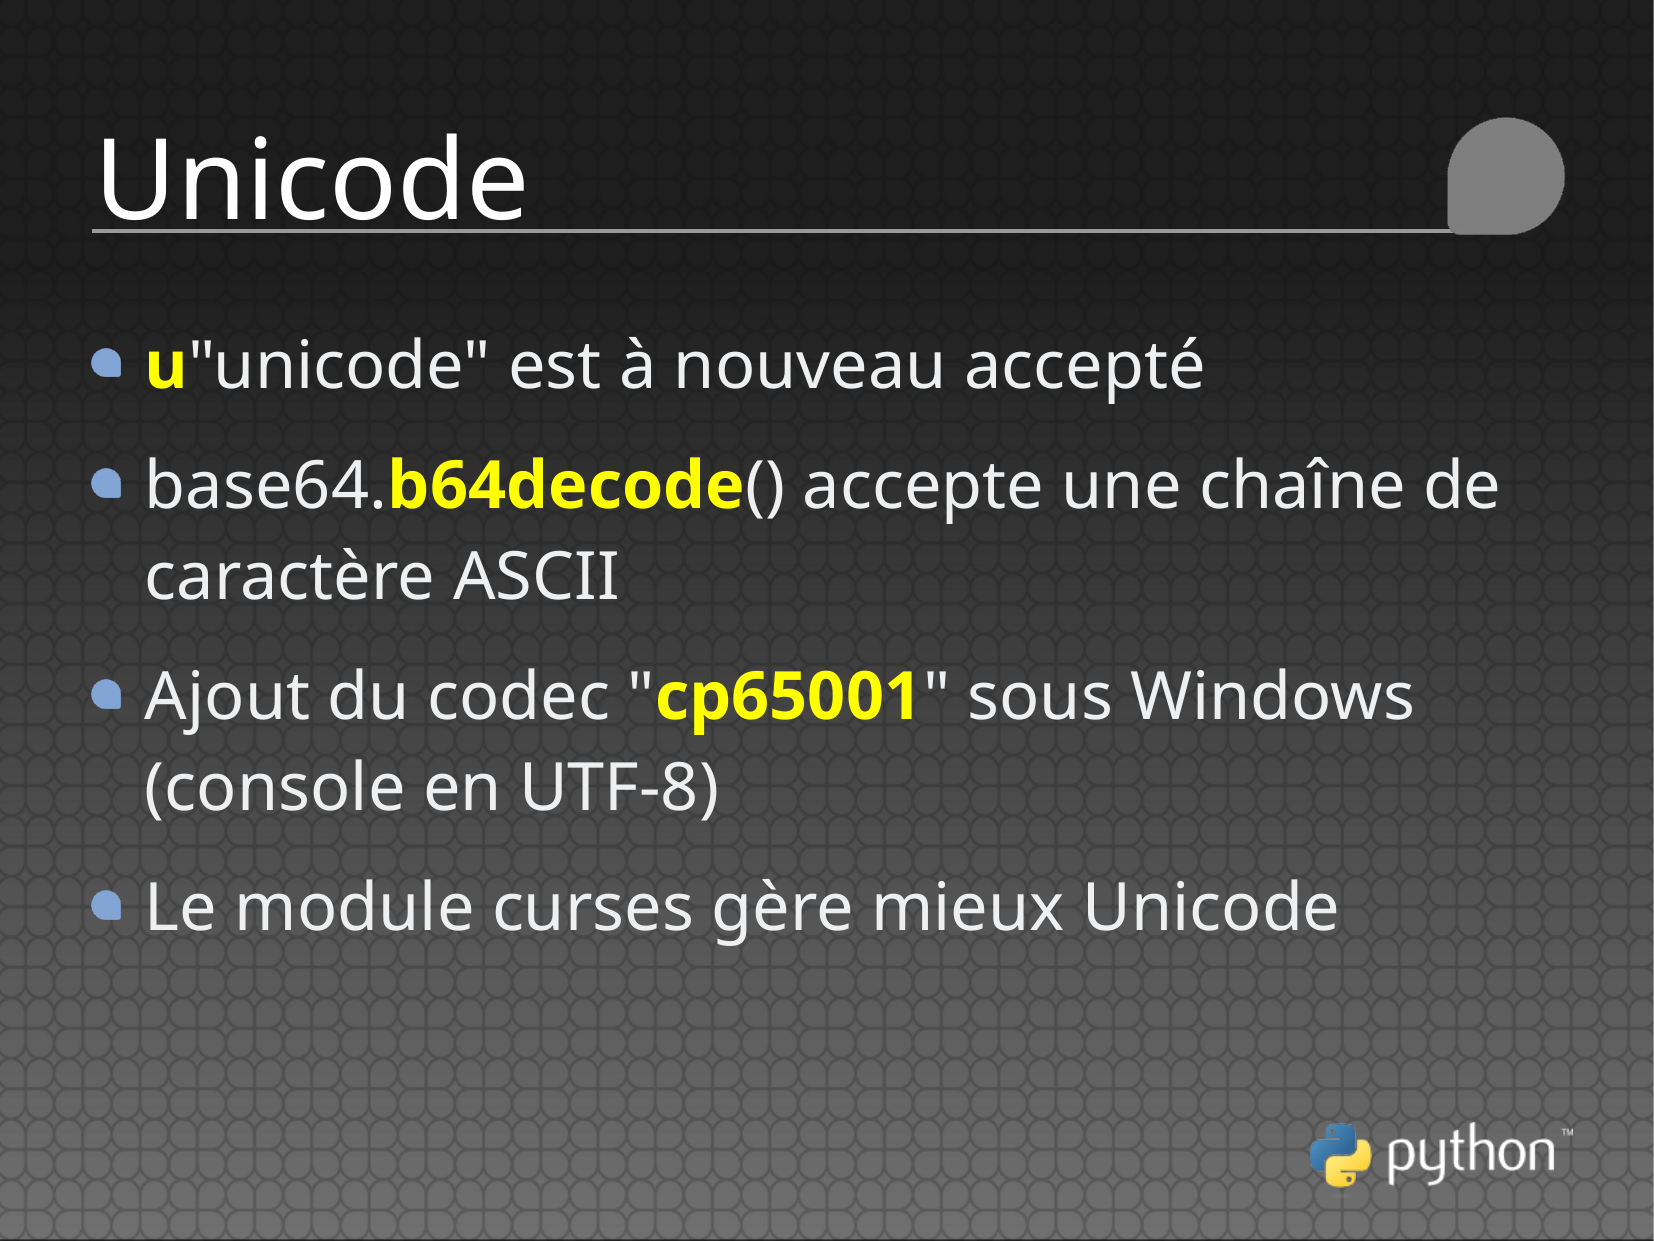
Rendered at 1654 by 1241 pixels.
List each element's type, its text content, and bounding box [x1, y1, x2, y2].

picture [0, 0, 1654, 1241]
list u"unicode" est à nouveau accepté base64.b64decode() accepte une chaîne de caractère ASCII Ajout du codec "cp65001" sous Windows (console en UTF-8) Le module curses gère mieux Unicode [74, 196, 1563, 1001]
title Unicode [94, 100, 1426, 251]
